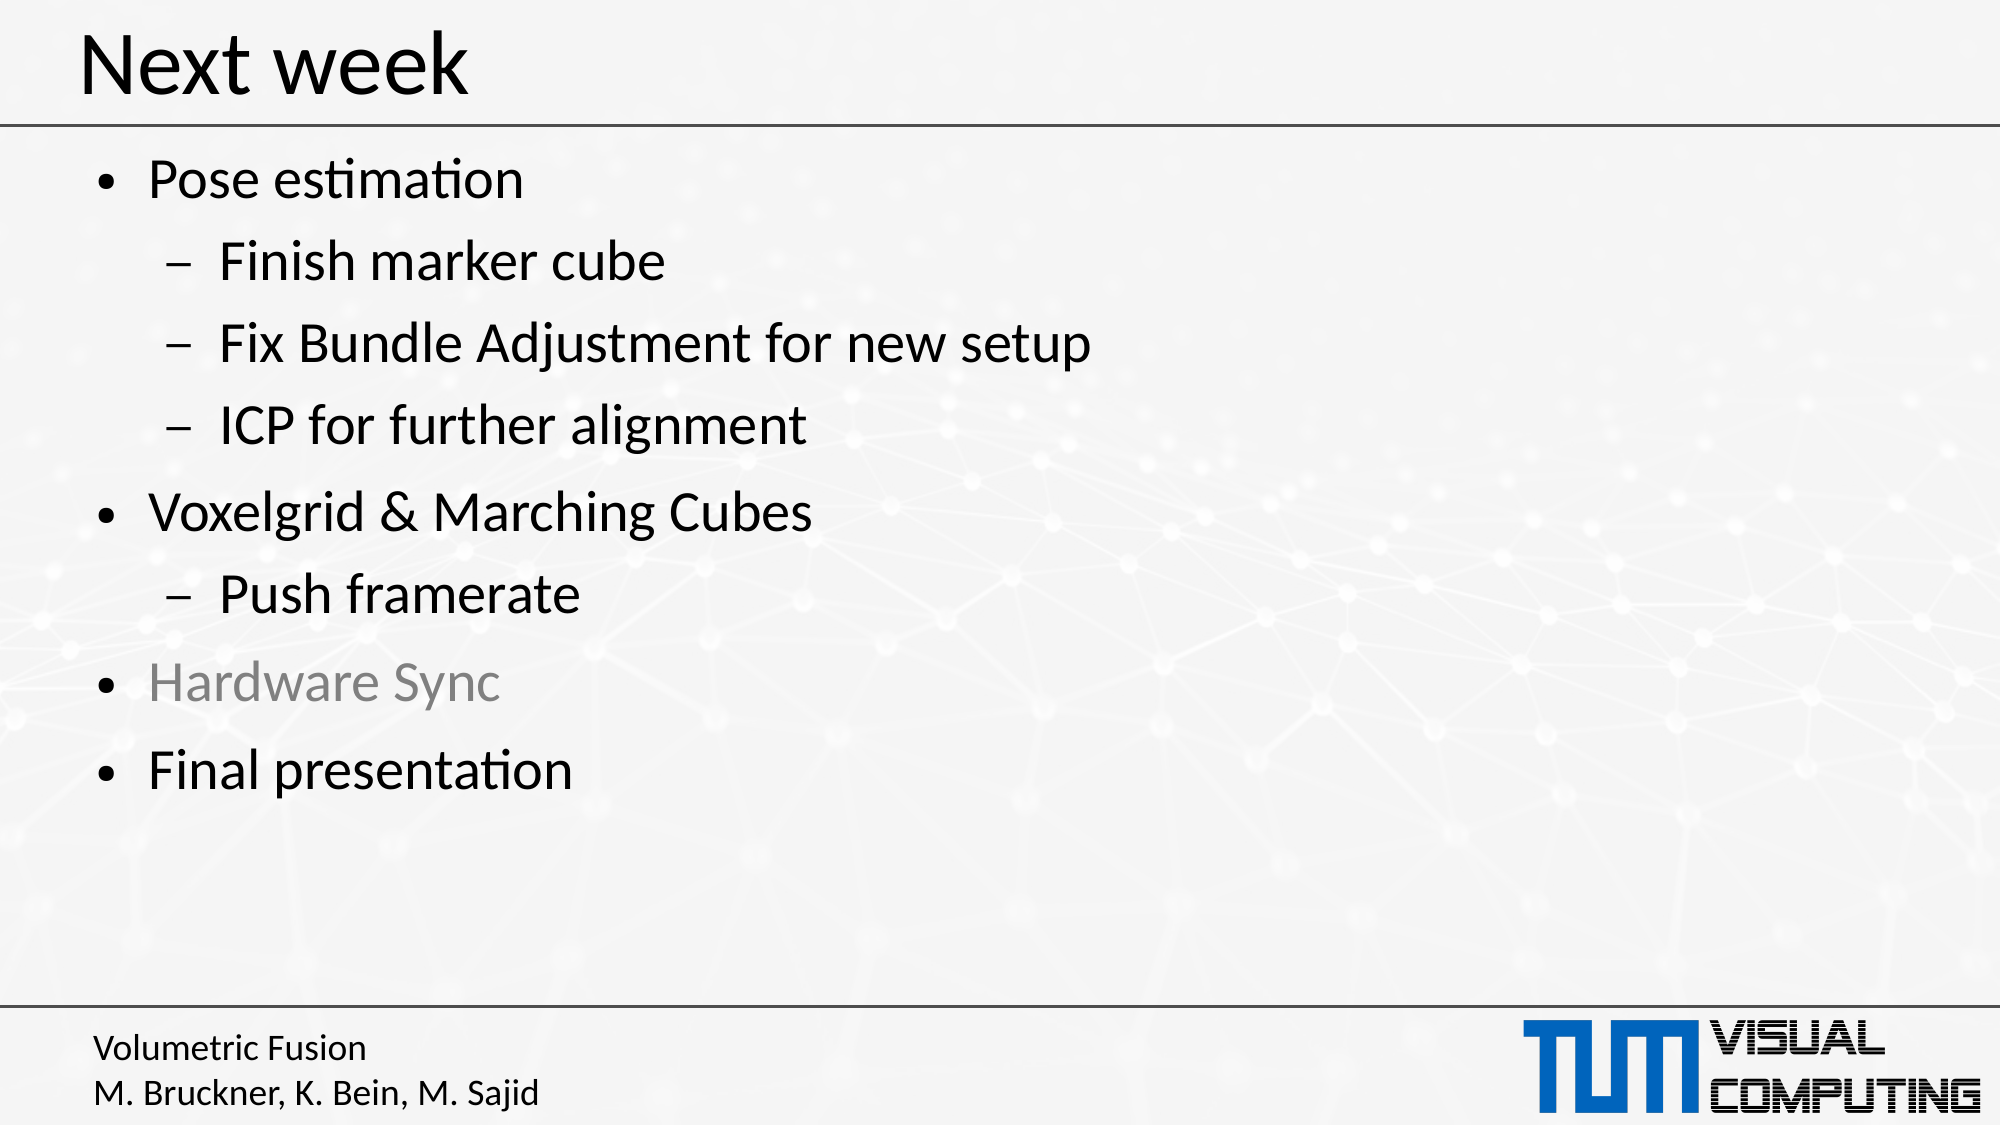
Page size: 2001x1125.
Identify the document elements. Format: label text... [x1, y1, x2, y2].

picture [1523, 1018, 1983, 1117]
list Pose estimation Finish marker cube Fix Bundle Adjustment for new setup ICP for further alignment Voxelgrid & Marching Cubes Push framerate Hardware Sync Final presentation [78, 154, 1925, 968]
title Next week [78, 0, 1510, 143]
